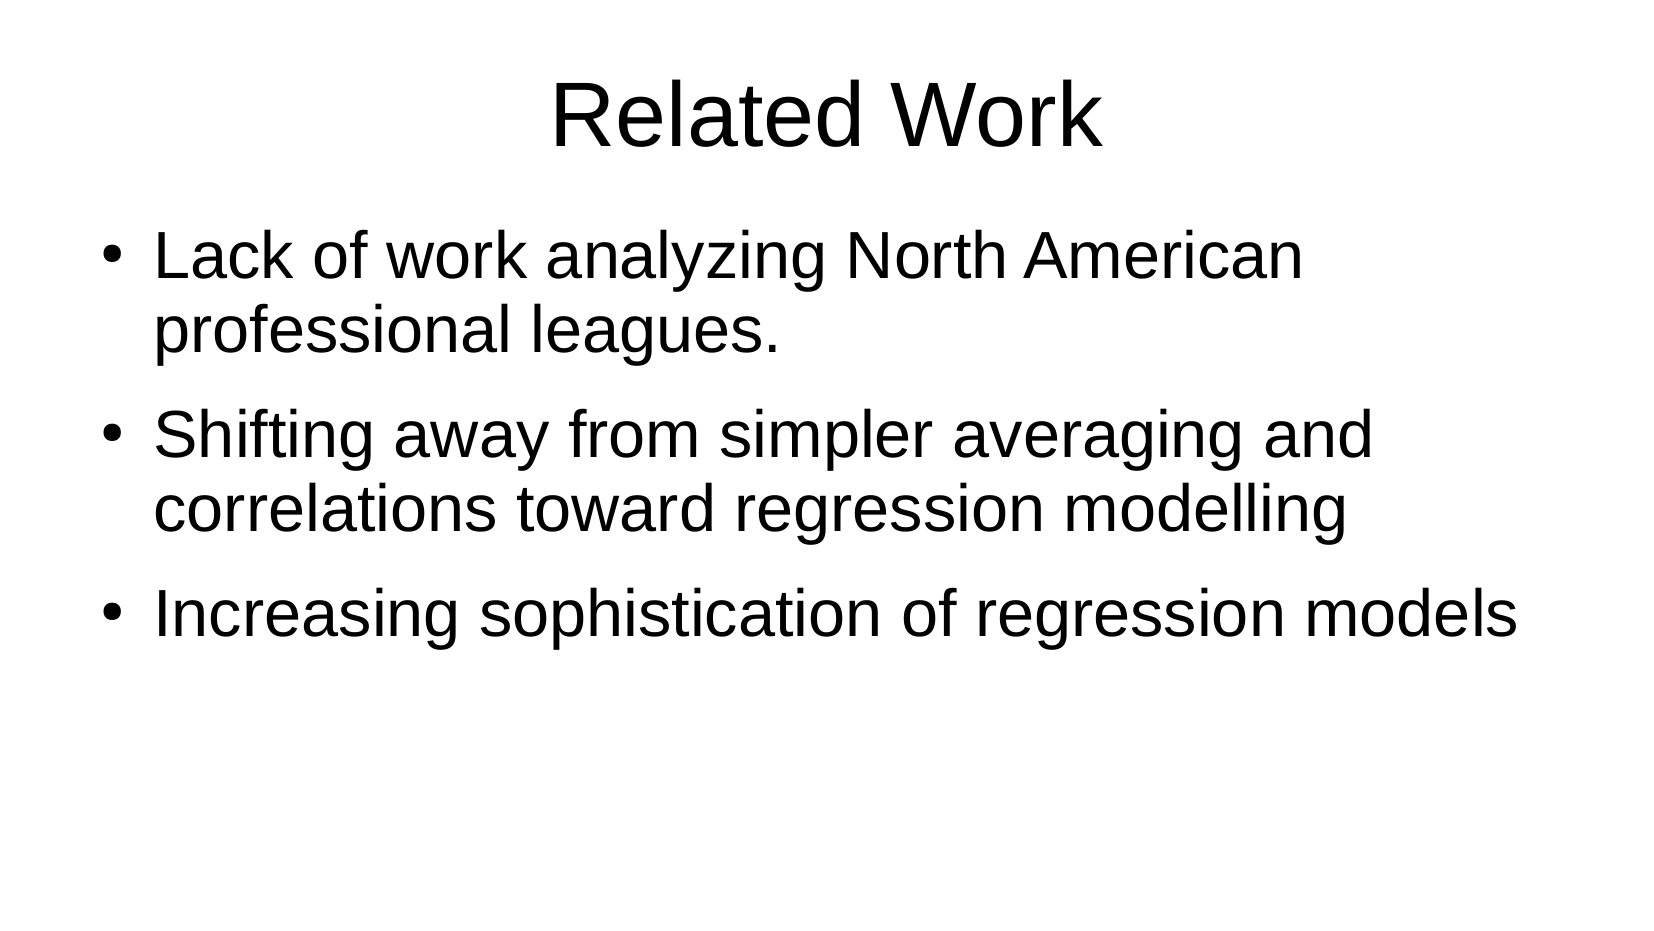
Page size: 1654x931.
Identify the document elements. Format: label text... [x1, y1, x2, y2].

title Related Work [82, 37, 1571, 193]
list Lack of work analyzing North American professional leagues. Shifting away from simpler averaging and correlations toward regression modelling Increasing sophistication of regression models [82, 217, 1571, 758]
